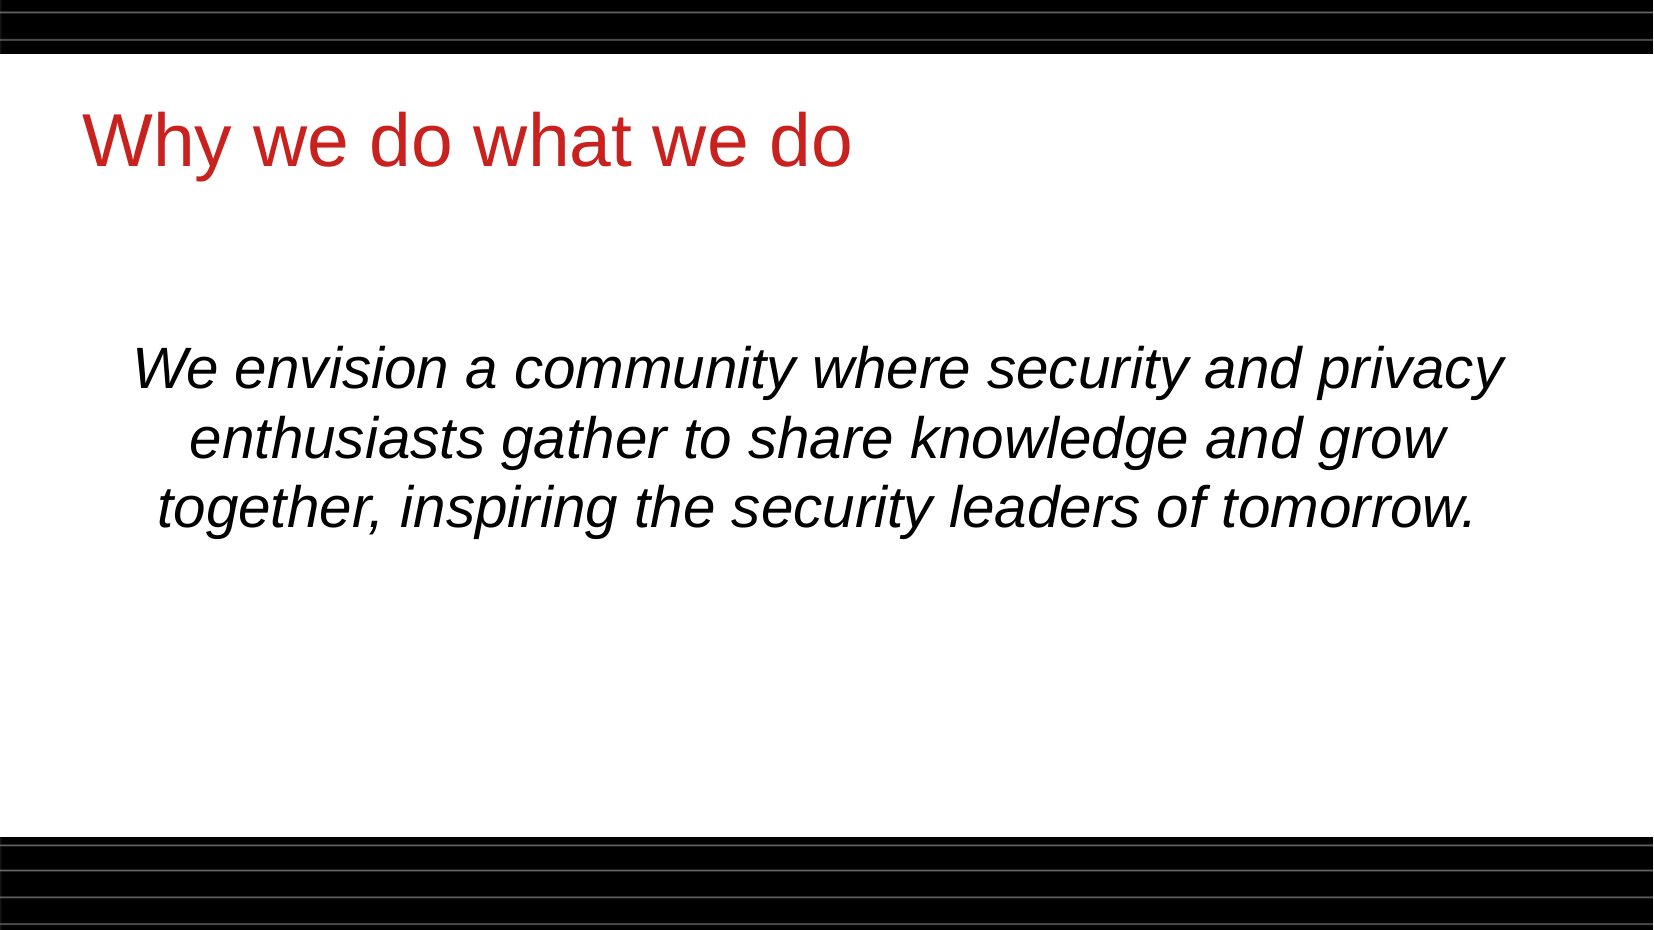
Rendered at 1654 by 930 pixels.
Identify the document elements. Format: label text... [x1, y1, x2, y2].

text_box Why we do what we do [82, 84, 1570, 188]
picture [0, 0, 1653, 54]
picture [0, 837, 1653, 930]
text_box We envision a community where security and privacy enthusiasts gather to share knowledge and grow together, inspiring the security leaders of tomorrow. [74, 330, 1563, 675]
